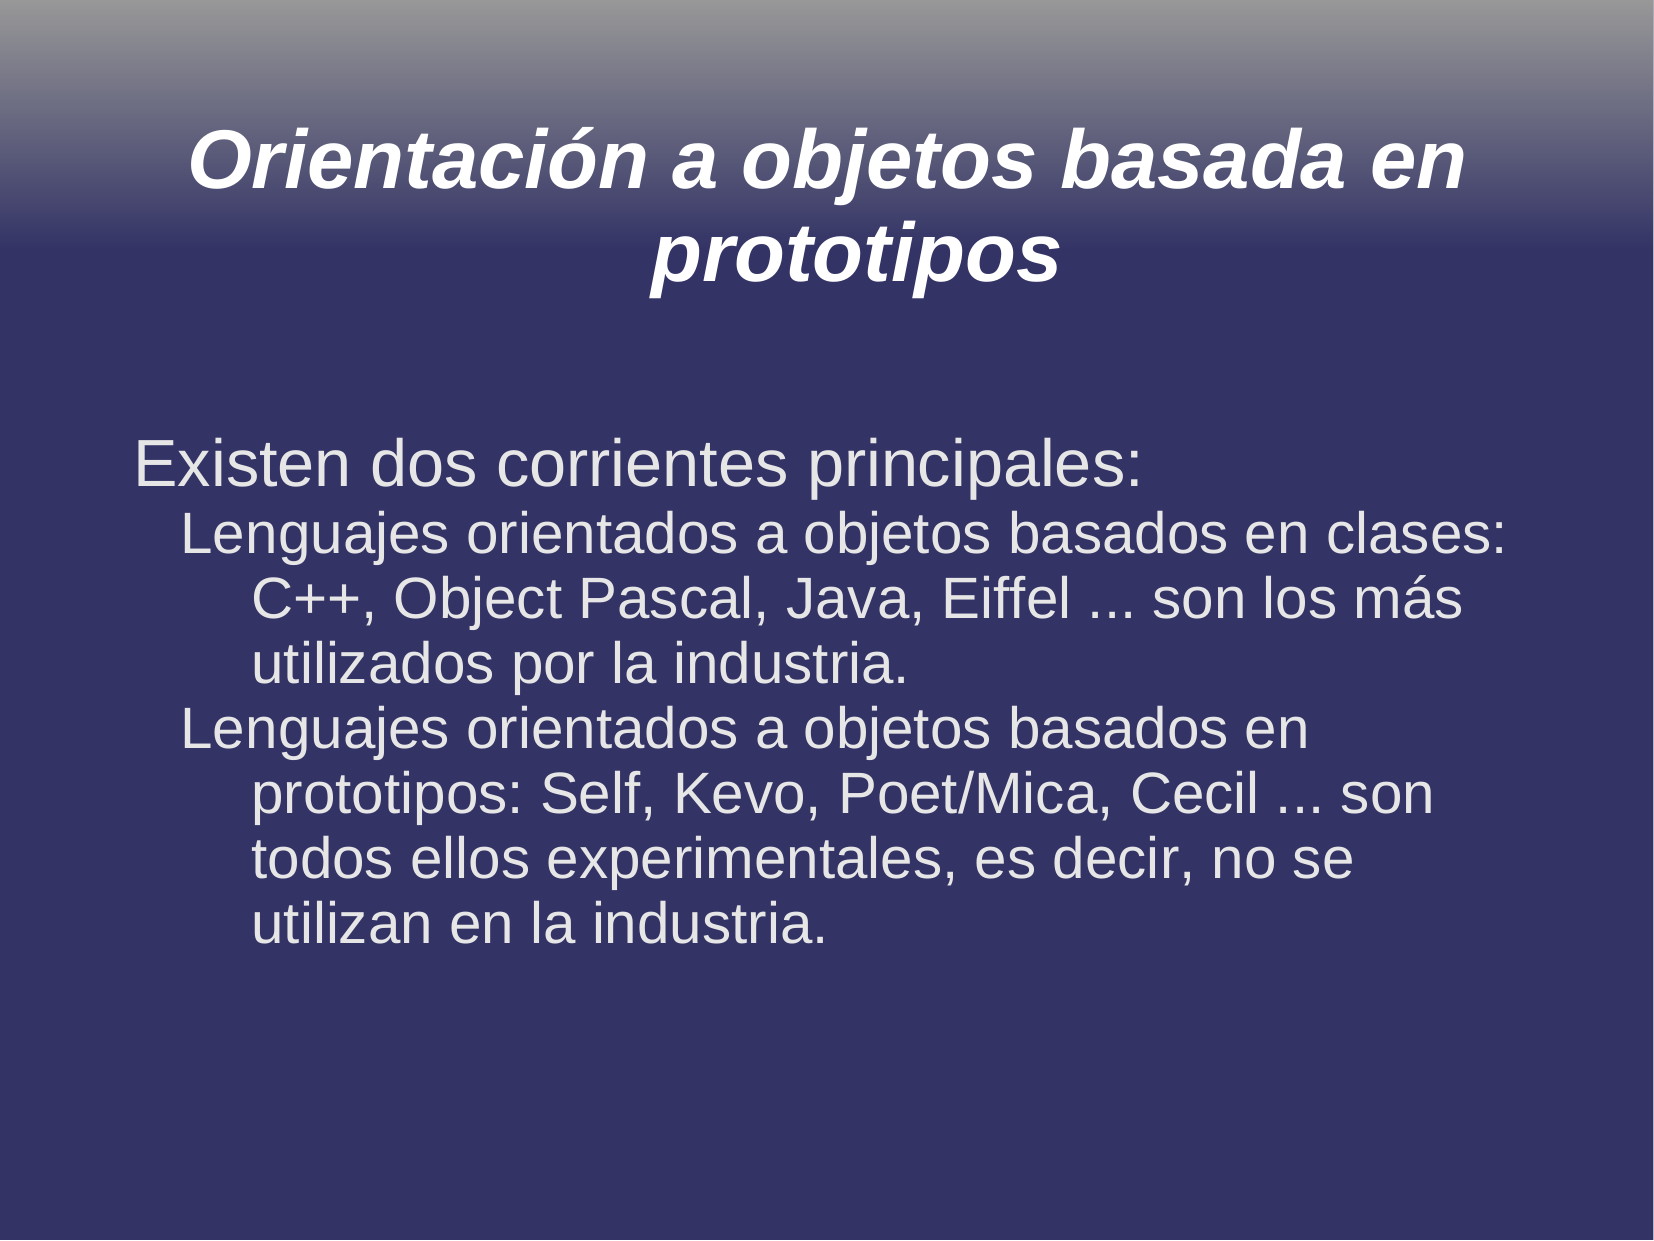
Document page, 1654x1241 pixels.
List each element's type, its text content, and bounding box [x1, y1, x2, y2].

title Orientación a objetos basada en prototipos [121, 102, 1534, 311]
list Existen dos corrientes principales: Lenguajes orientados a objetos basados en clases: C++, Object Pascal, Java, Eiffel ... son los más utilizados por la industria. Lenguajes orientados a objetos basados en prototipos: Self, Kevo, Poet/Mica, Cecil ... son todos ellos experimentales, es decir, no se utilizan en la industria. [121, 425, 1534, 1025]
